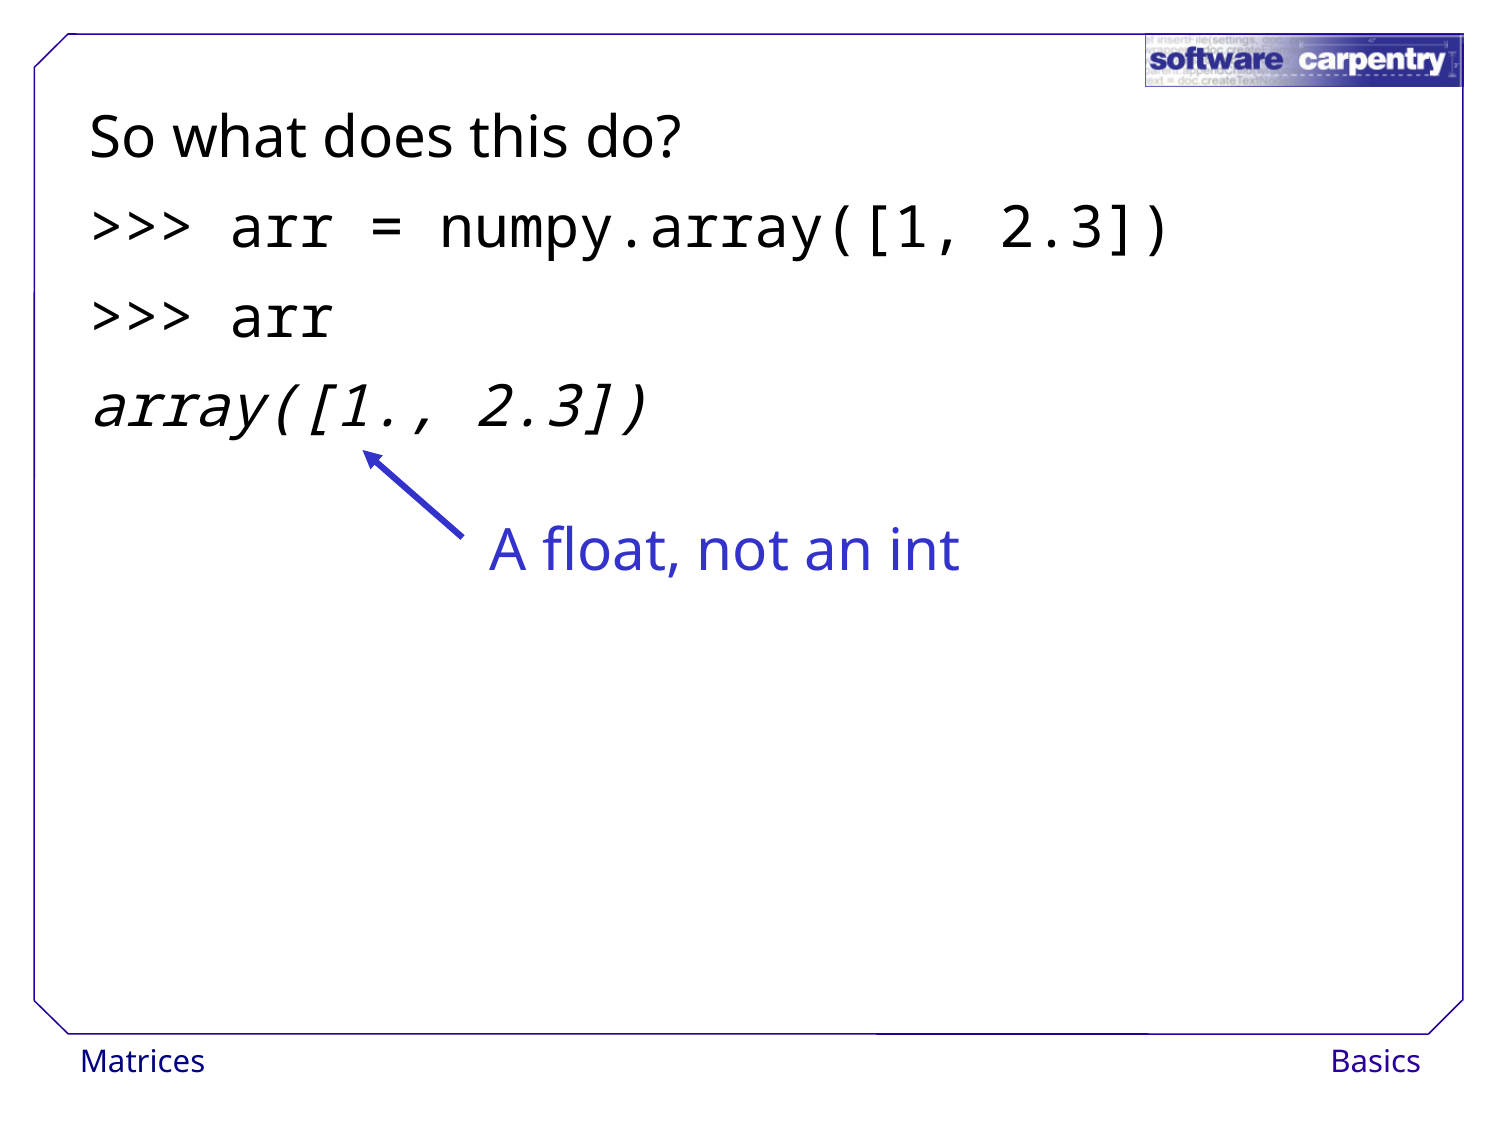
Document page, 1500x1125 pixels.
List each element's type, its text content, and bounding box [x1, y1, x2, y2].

list So what does this do? >>> arr = numpy.array([1, 2.3]) >>> arr array([1., 2.3]) [75, 99, 1426, 968]
picture [1145, 33, 1464, 87]
text_box A float, not an int [474, 512, 1000, 601]
